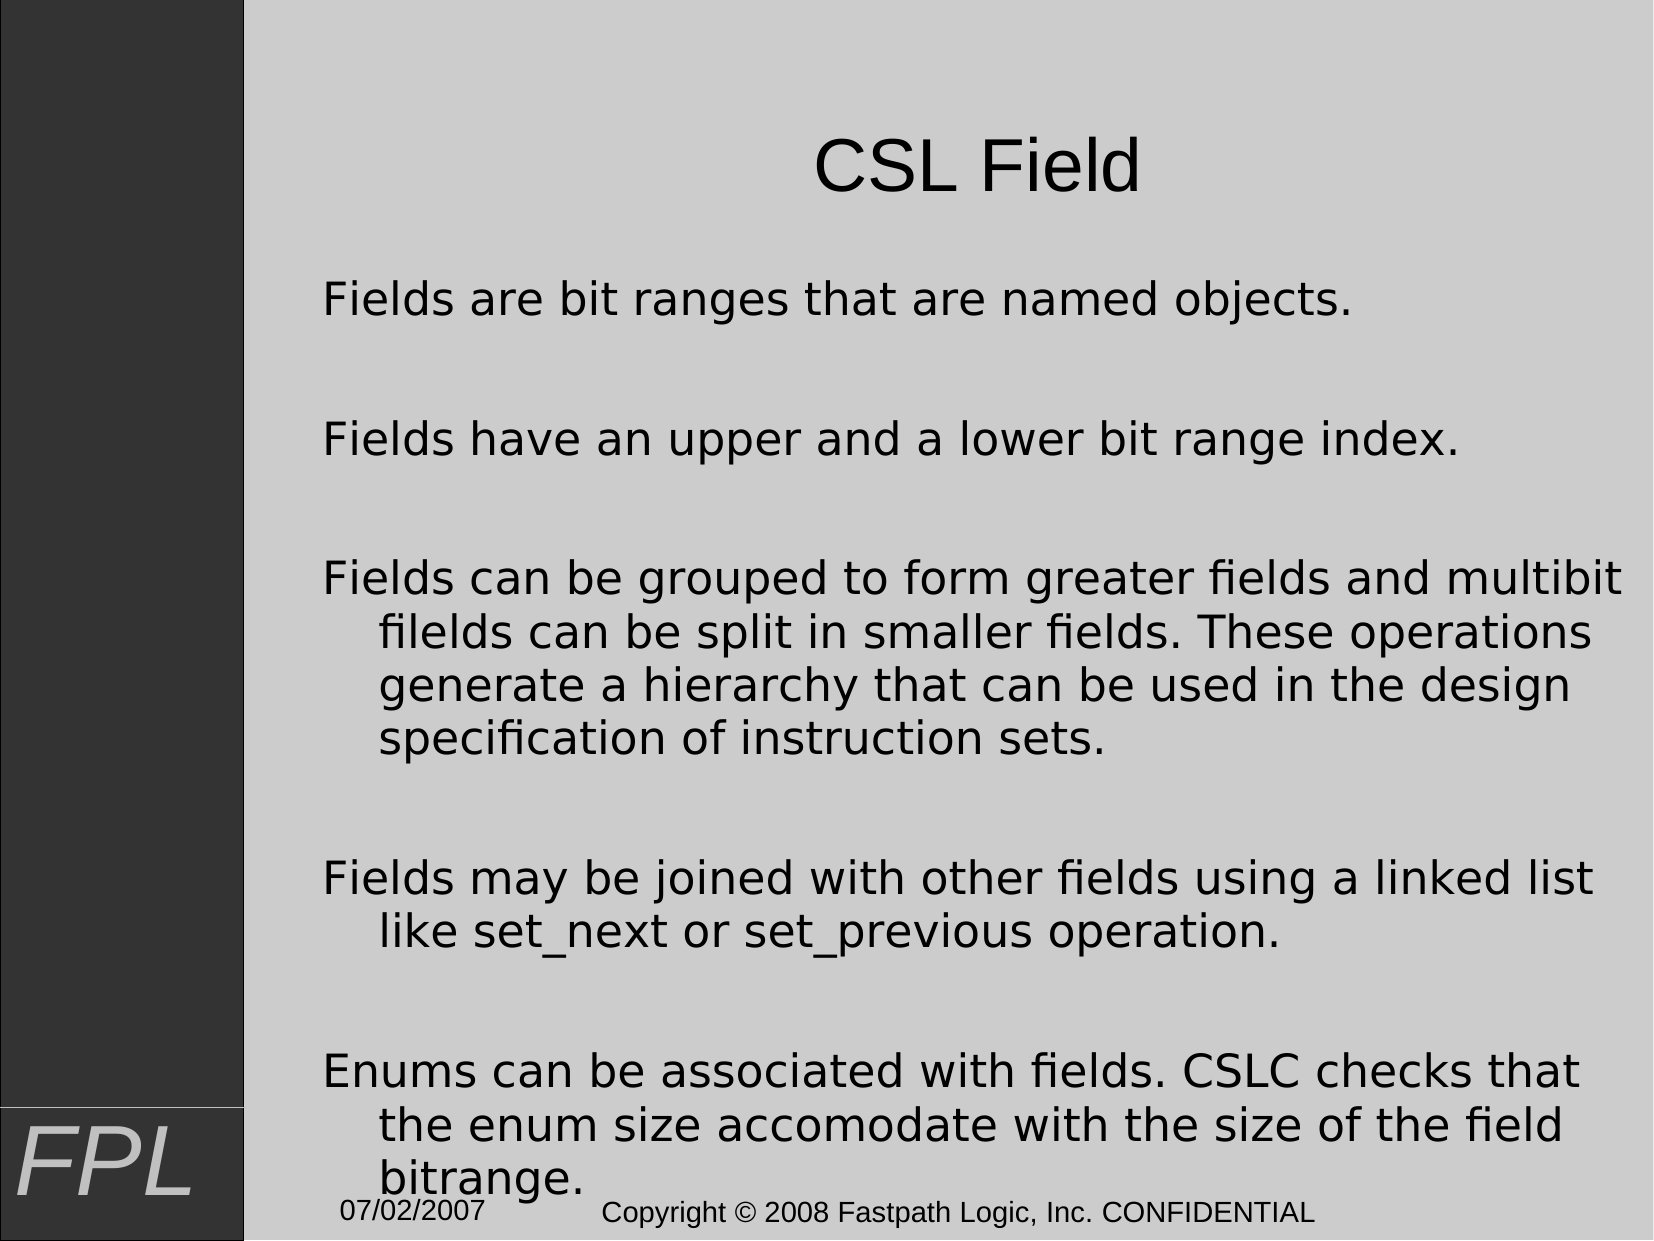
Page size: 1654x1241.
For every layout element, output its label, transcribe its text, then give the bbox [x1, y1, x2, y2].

list Fields are bit ranges that are named objects. Fields have an upper and a lower bit range index. Fields can be grouped to form greater fields and multibit filelds can be split in smaller fields. These operations generate a hierarchy that can be used in the design specification of instruction sets. Fields may be joined with other fields using a linked list like set_next or set_previous operation. Enums can be associated with fields. CSLC checks that the enum size accomodate with the size of the field bitrange. [322, 272, 1635, 1209]
title CSL Field [427, 57, 1530, 272]
